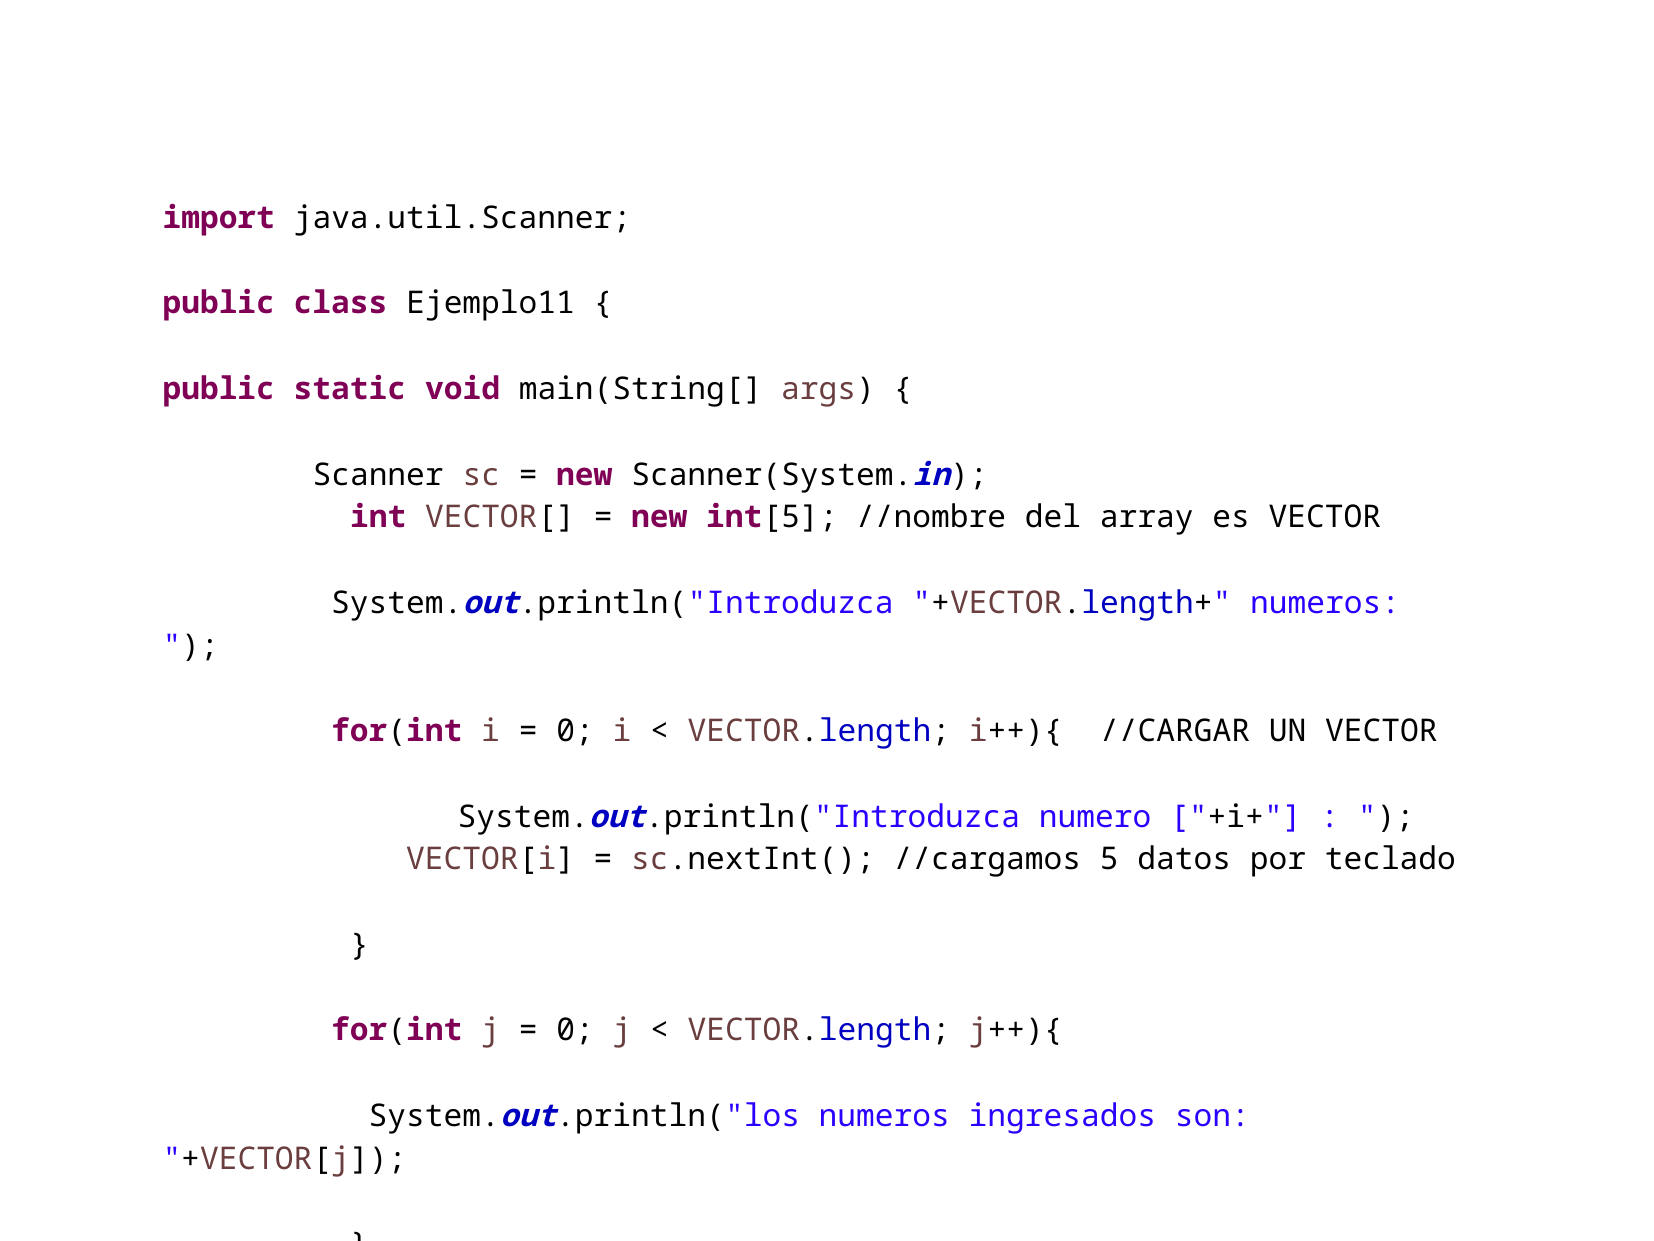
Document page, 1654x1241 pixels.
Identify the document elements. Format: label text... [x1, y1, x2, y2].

text_box import java.util.Scanner; public class Ejemplo11 { public static void main(String[] args) { Scanner sc = new Scanner(System.in); int VECTOR[] = new int[5]; //nombre del array es VECTOR System.out.println("Introduzca "+VECTOR.length+" numeros: "); for(int i = 0; i < VECTOR.length; i++){ //CARGAR UN VECTOR System.out.println("Introduzca numero ["+i+"] : "); VECTOR[i] = sc.nextInt(); //cargamos 5 datos por teclado } for(int j = 0; j < VECTOR.length; j++){ System.out.println("los numeros ingresados son: "+VECTOR[j]); } } } [147, 187, 1477, 1188]
